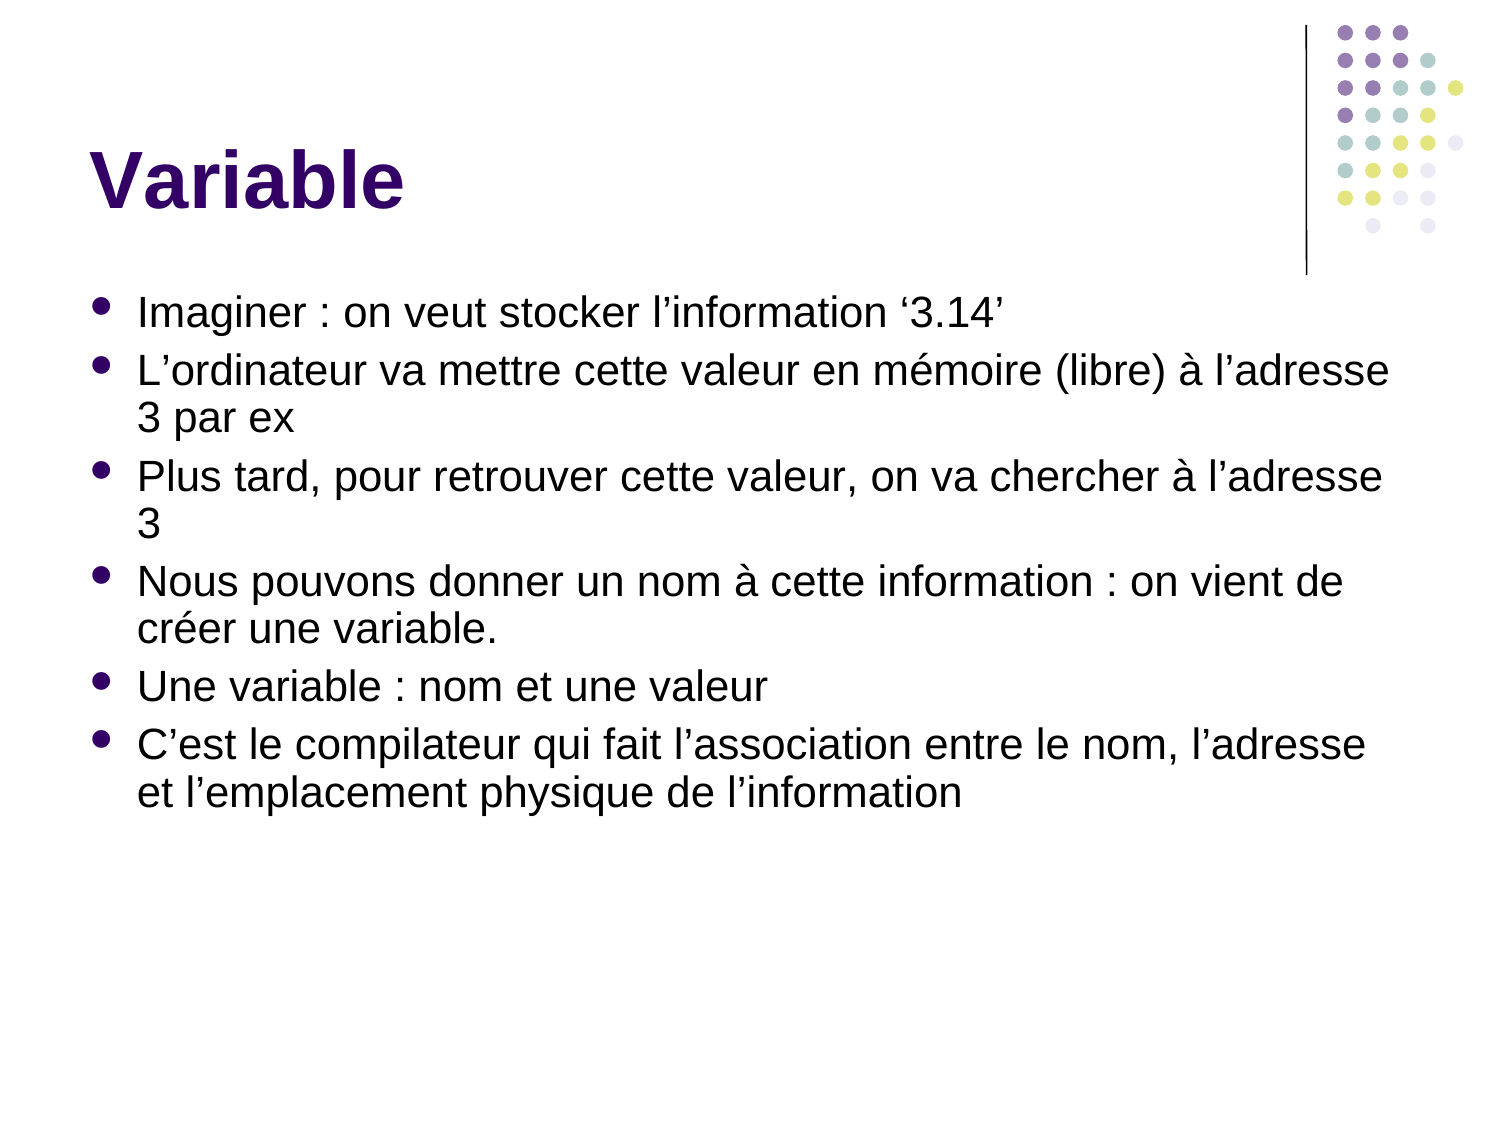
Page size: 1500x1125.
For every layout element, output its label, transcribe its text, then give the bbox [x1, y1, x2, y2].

list Imaginer : on veut stocker l’information ‘3.14’ L’ordinateur va mettre cette valeur en mémoire (libre) à l’adresse 3 par ex Plus tard, pour retrouver cette valeur, on va chercher à l’adresse 3 Nous pouvons donner un nom à cette information : on vient de créer une variable. Une variable : nom et une valeur C’est le compilateur qui fait l’association entre le nom, l’adresse et l’emplacement physique de l’information [75, 282, 1426, 1006]
title Variable [74, 20, 1313, 233]
